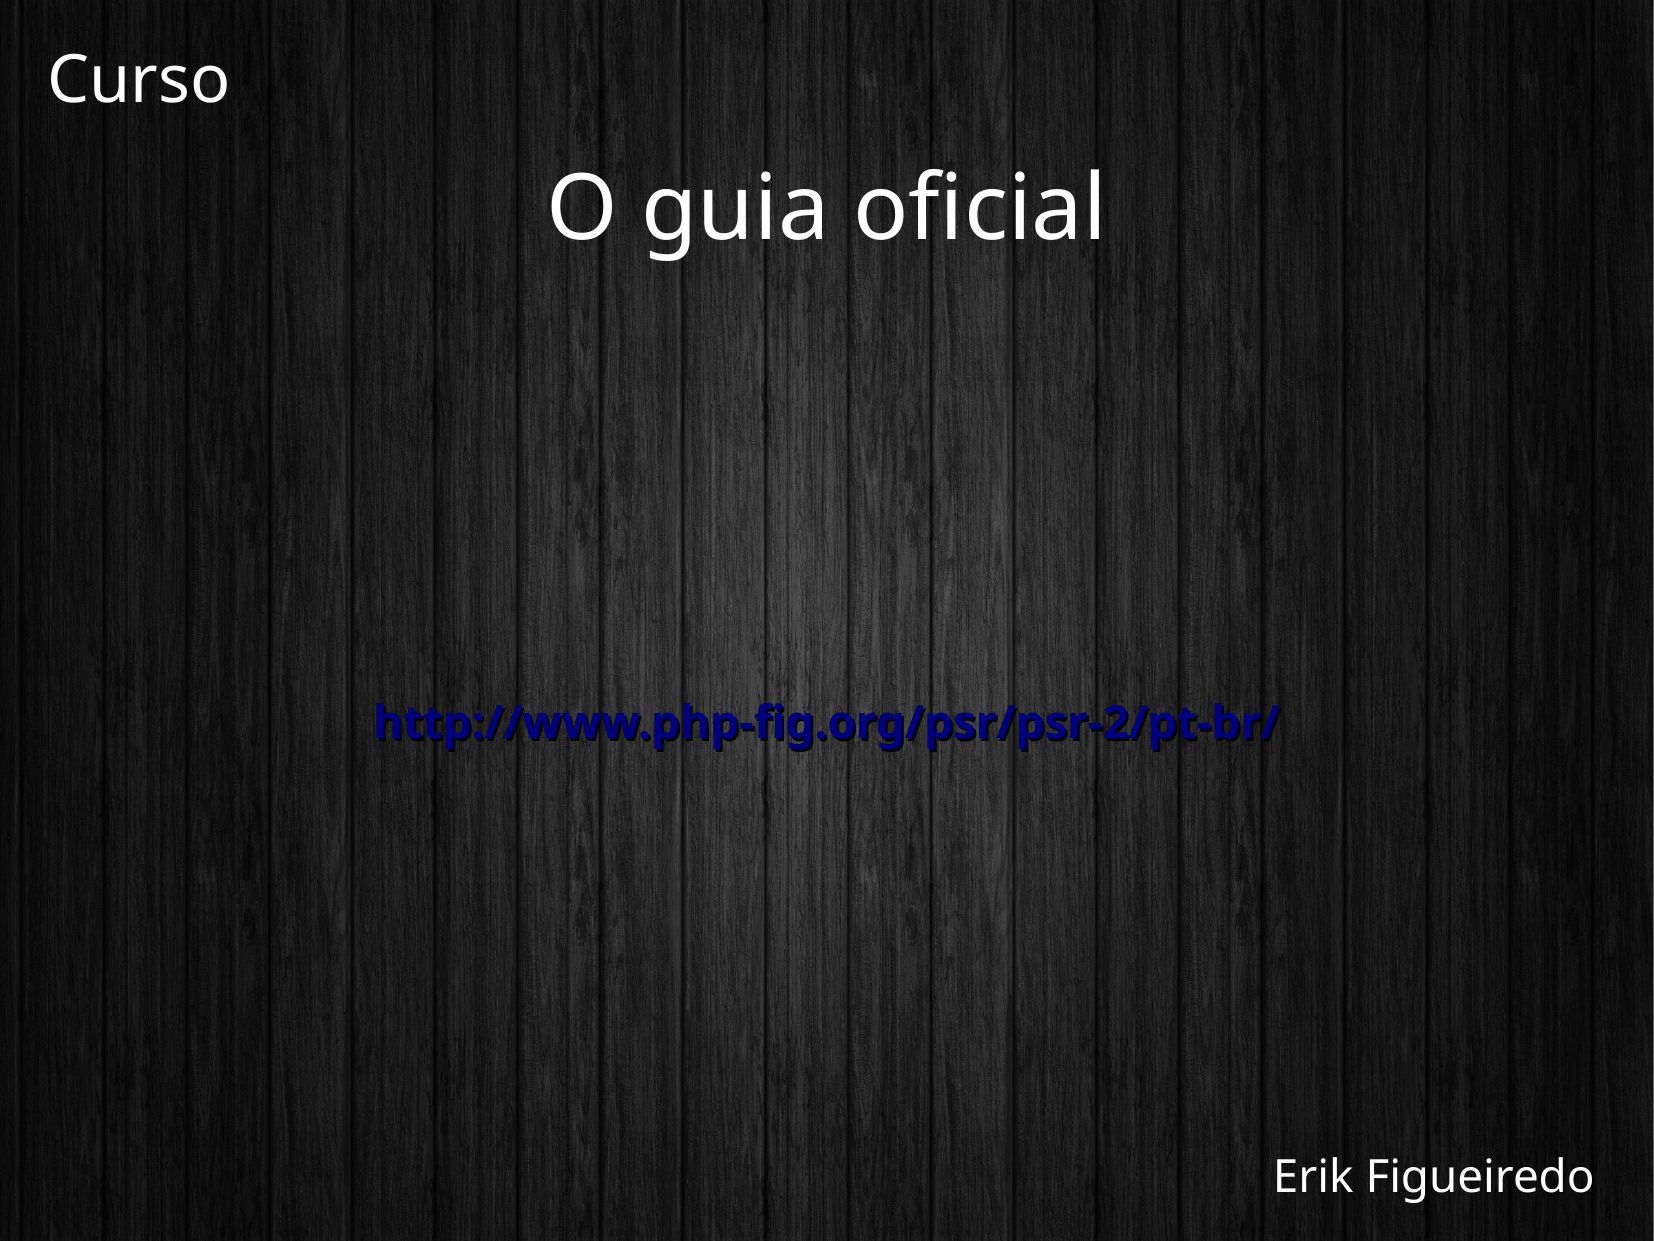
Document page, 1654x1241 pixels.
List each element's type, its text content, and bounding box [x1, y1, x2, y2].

picture [0, 0, 1654, 1241]
text_box Erik Figueiredo [768, 1133, 1595, 1217]
list http://www.php-fig.org/psr/psr-2/pt-br/ [82, 311, 1571, 1131]
text_box Curso [47, 35, 1087, 119]
title O guia oficial [82, 129, 1571, 278]
